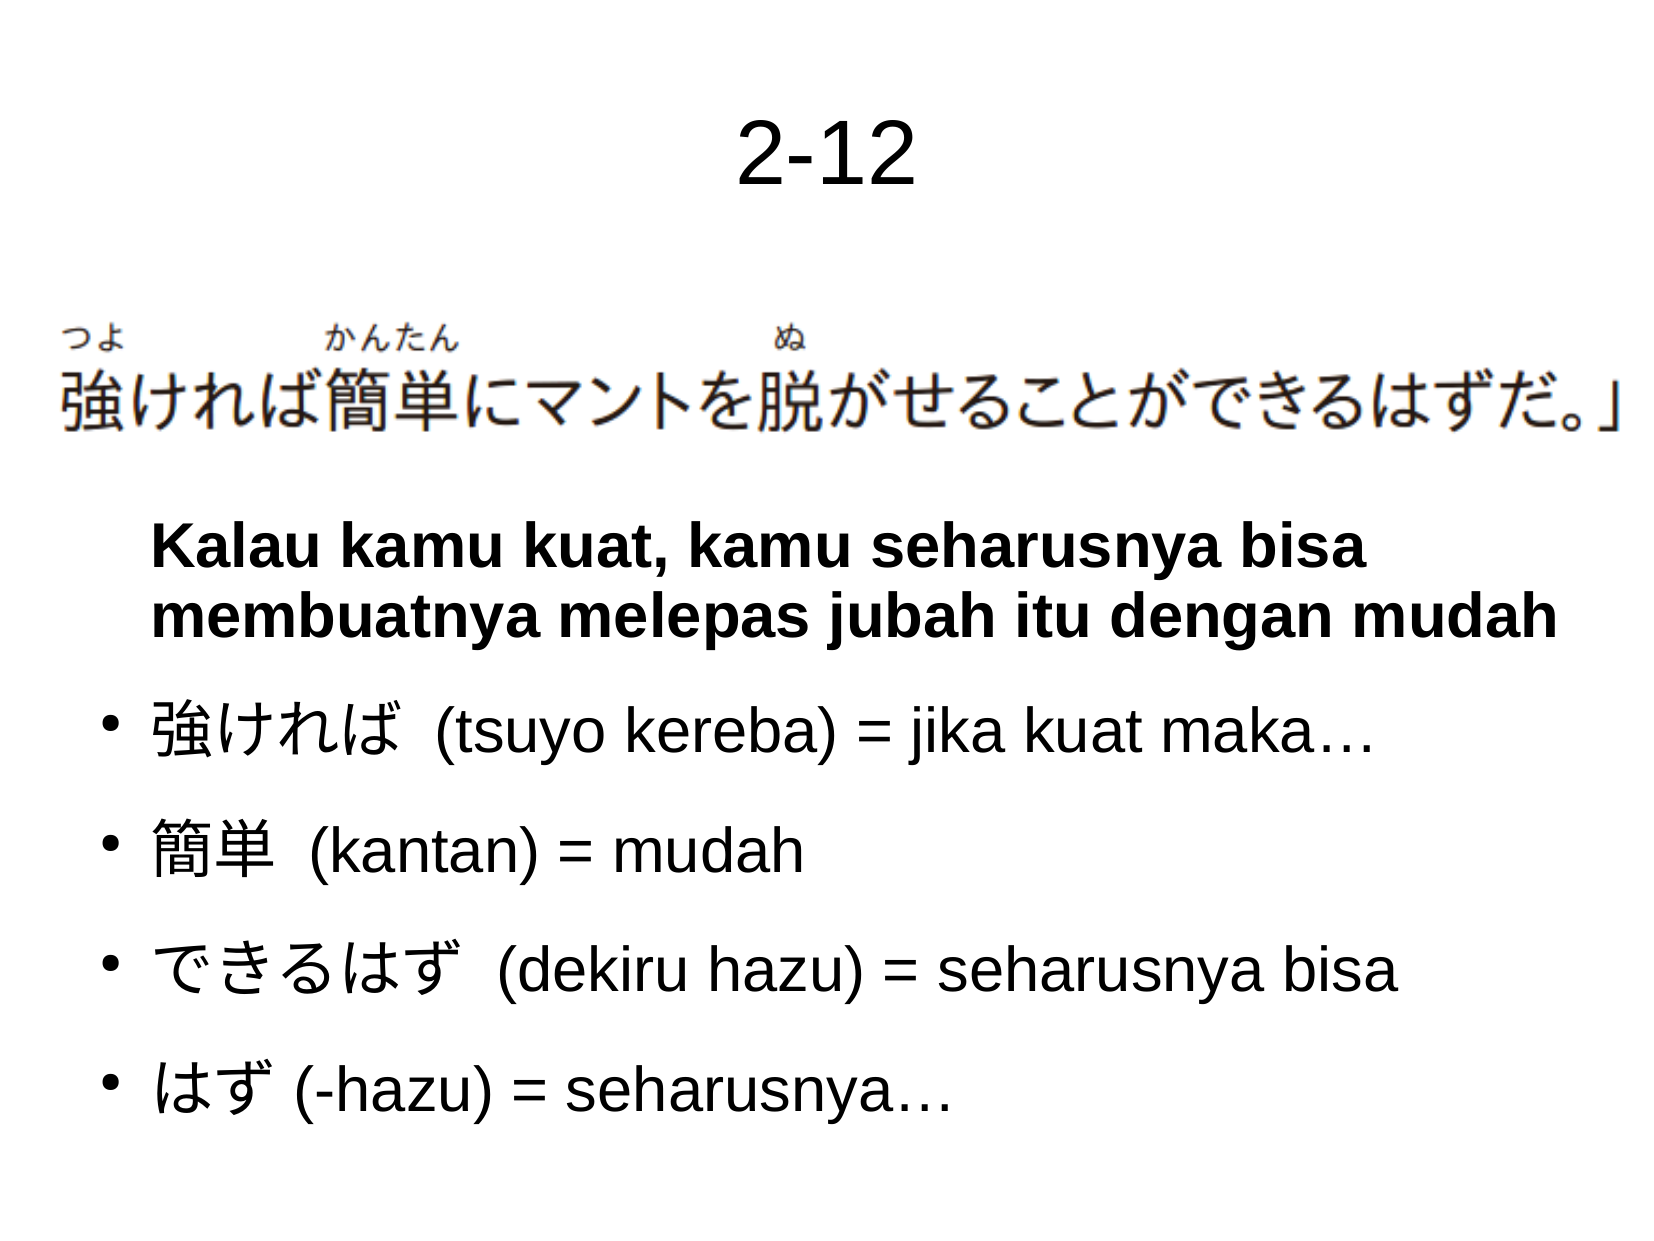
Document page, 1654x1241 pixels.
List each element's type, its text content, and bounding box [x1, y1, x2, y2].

picture [50, 314, 1637, 445]
title 2-12 [82, 49, 1571, 257]
list Kalau kamu kuat, kamu seharusnya bisa membuatnya melepas jubah itu dengan mudah 強ければ (tsuyo kereba) = jika kuat maka… 簡単 (kantan) = mudah できるはず (dekiru hazu) = seharusnya bisa はず(-hazu) = seharusnya… [82, 510, 1571, 1186]
